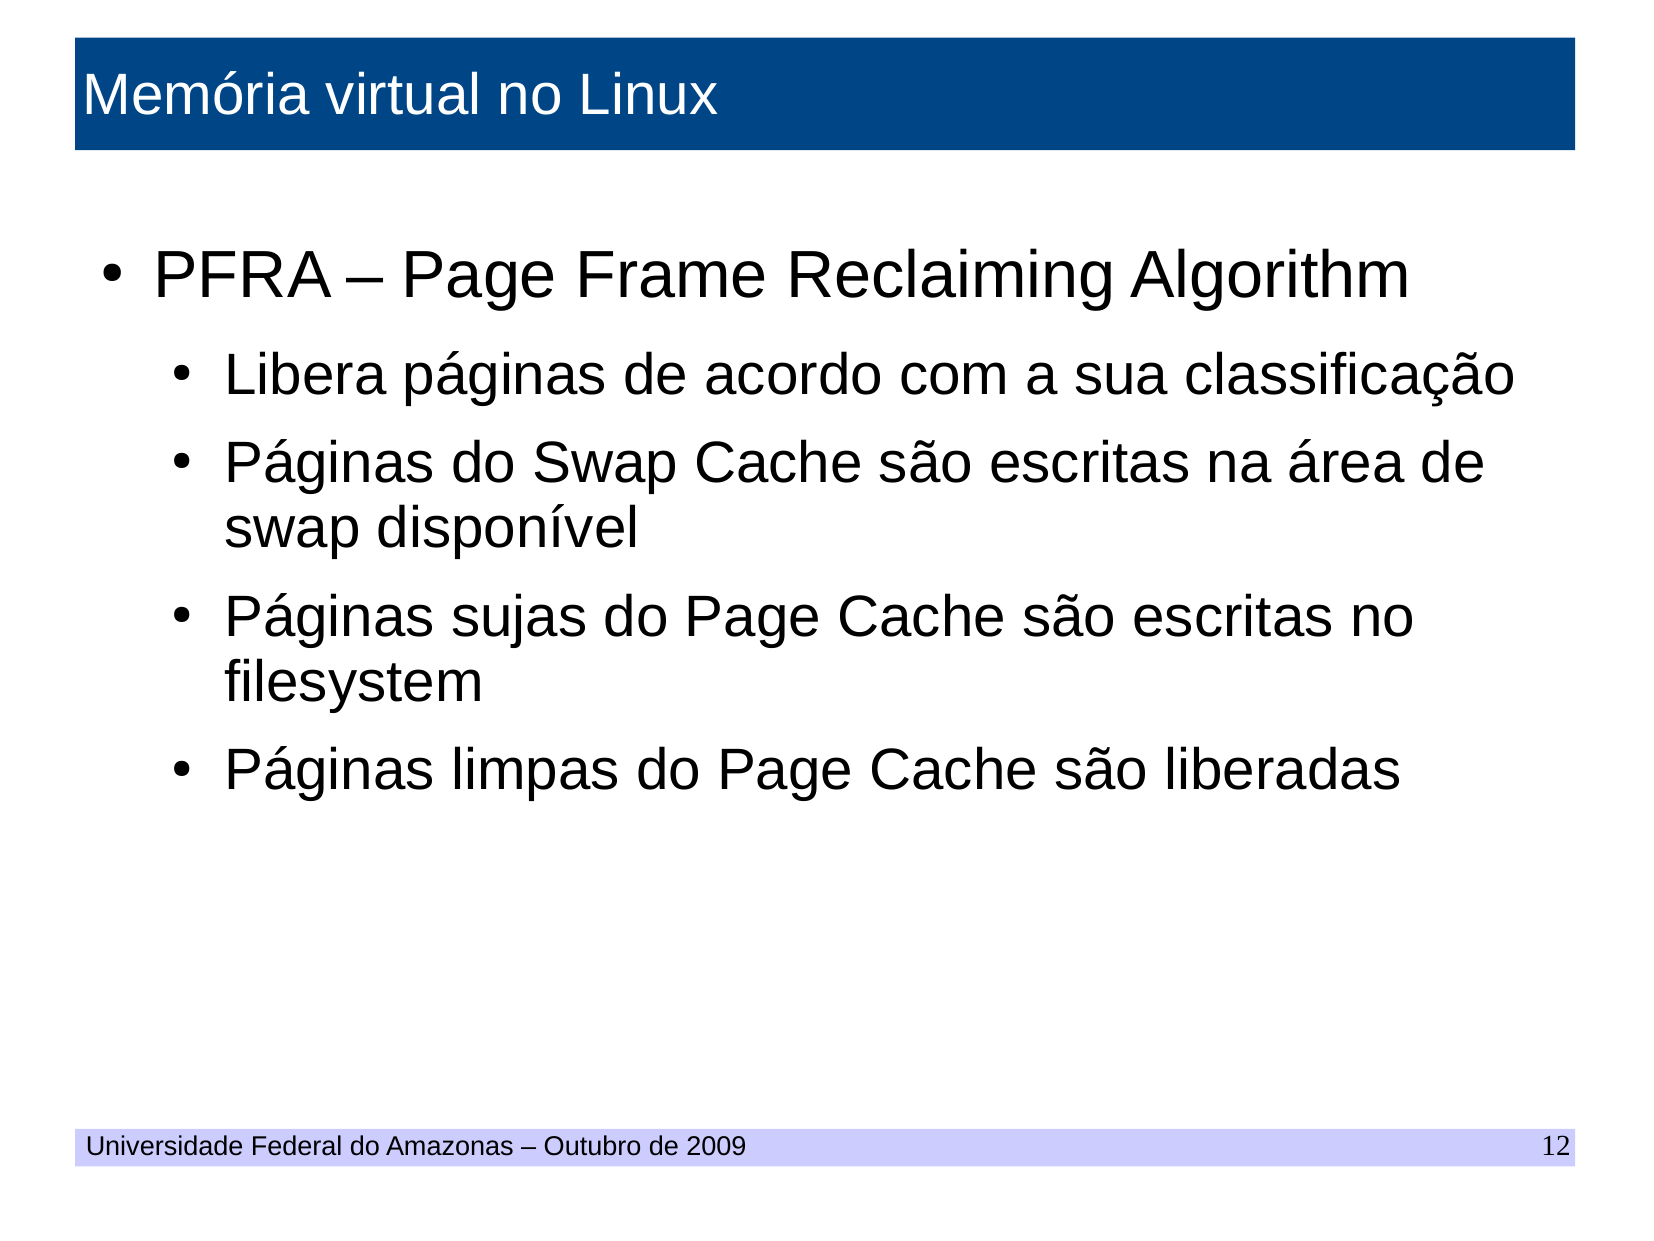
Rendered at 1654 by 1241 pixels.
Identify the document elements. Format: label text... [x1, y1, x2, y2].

list PFRA – Page Frame Reclaiming Algorithm Libera páginas de acordo com a sua classificação Páginas do Swap Cache são escritas na área de swap disponível Páginas sujas do Page Cache são escritas no filesystem Páginas limpas do Page Cache são liberadas [82, 237, 1571, 1056]
title Memória virtual no Linux [82, 43, 1571, 145]
